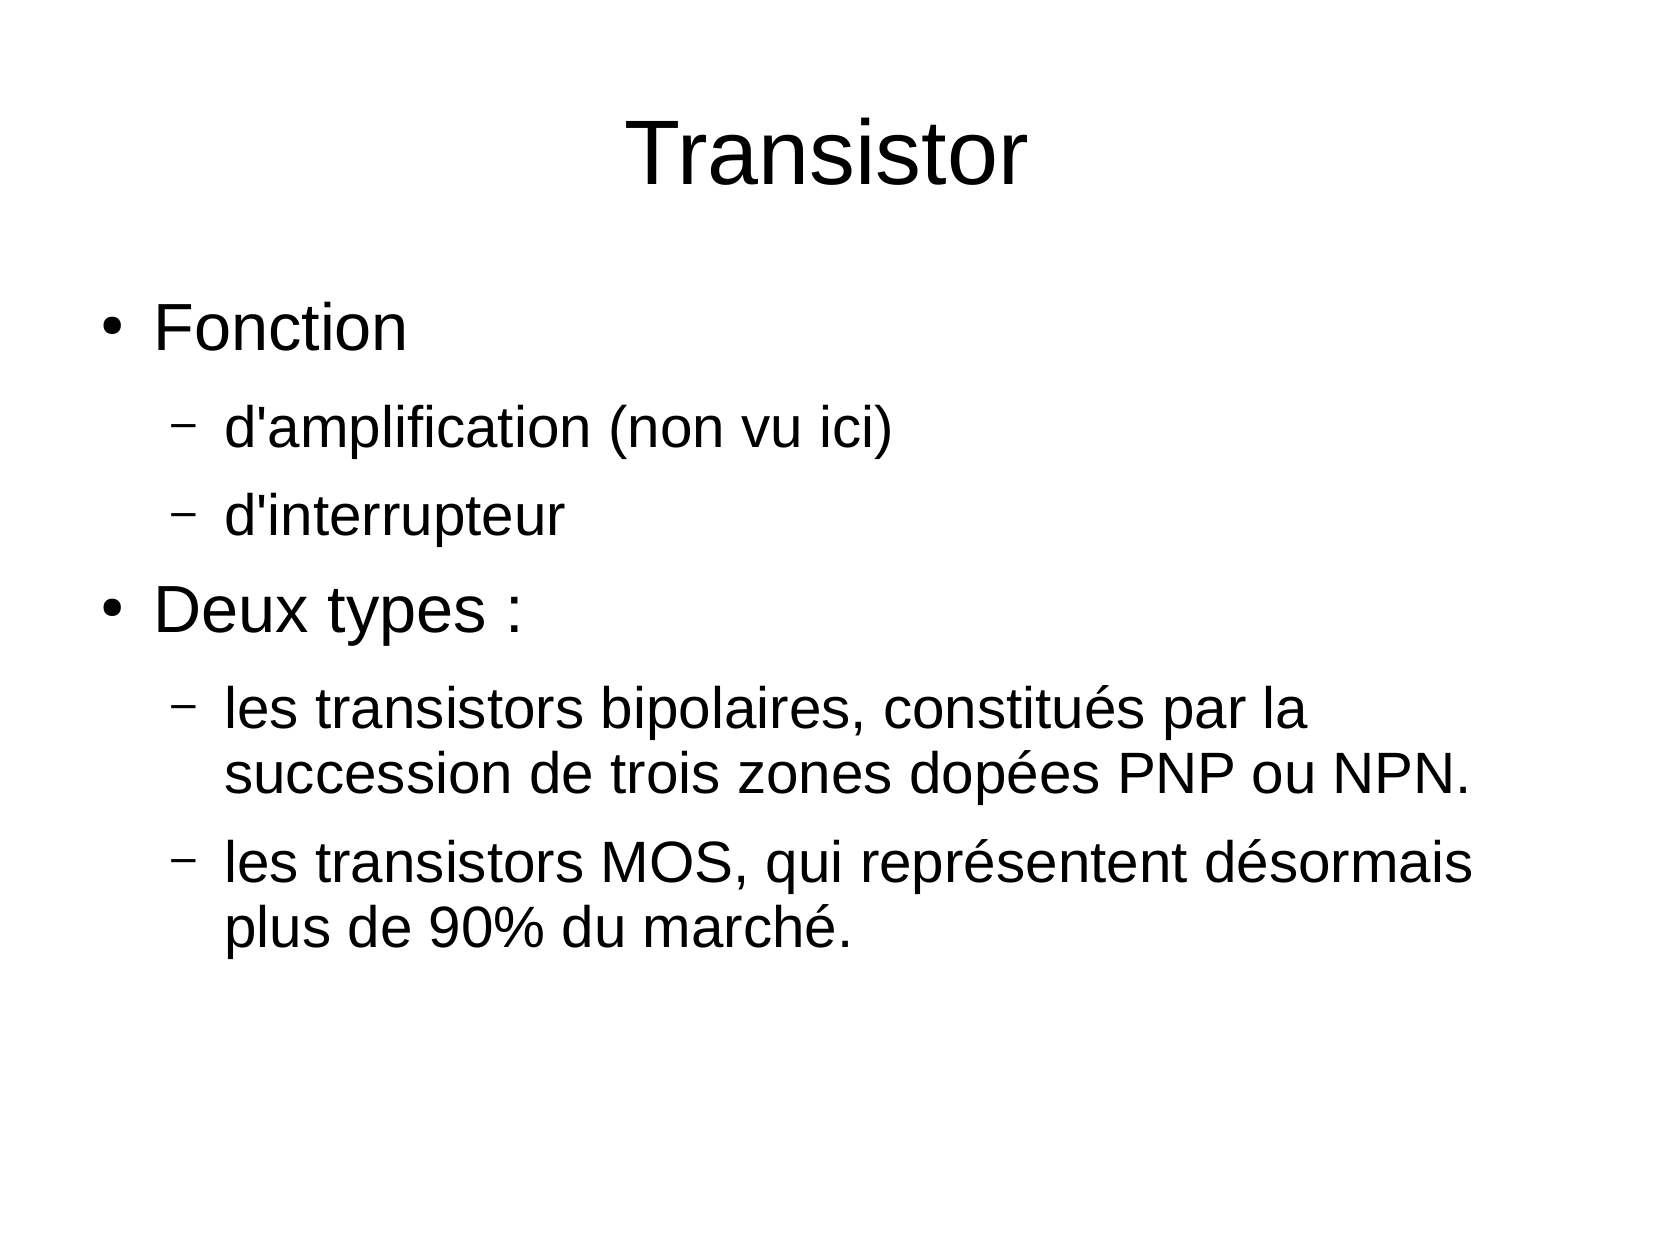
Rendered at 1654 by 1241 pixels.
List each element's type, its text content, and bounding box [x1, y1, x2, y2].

title Transistor [82, 49, 1571, 257]
list Fonction d'amplification (non vu ici) d'interrupteur Deux types : les transistors bipolaires, constitués par la succession de trois zones dopées PNP ou NPN. les transistors MOS, qui représentent désormais plus de 90% du marché. [82, 290, 1538, 1109]
